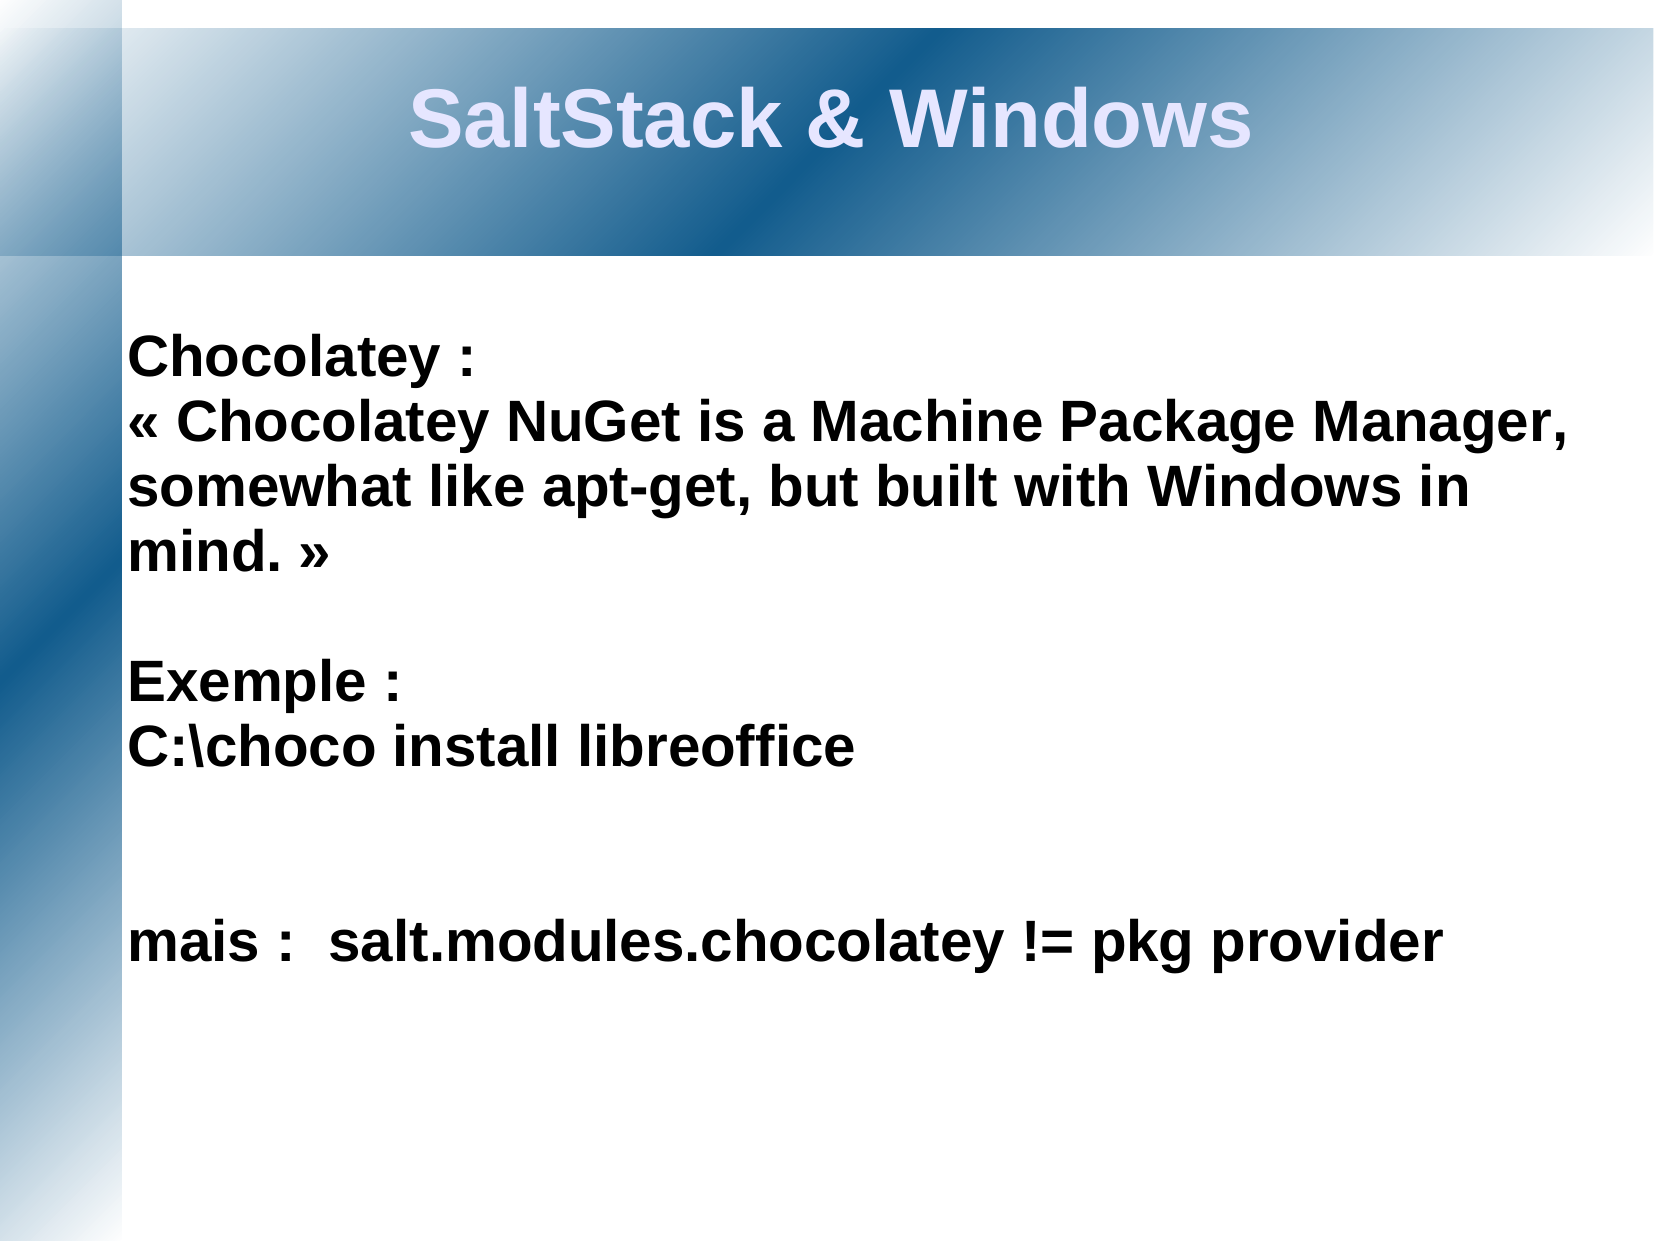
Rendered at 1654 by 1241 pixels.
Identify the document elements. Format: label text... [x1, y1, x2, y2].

subtitle Chocolatey : « Chocolatey NuGet is a Machine Package Manager, somewhat like apt-get, but built with Windows in mind. » Exemple : C:\choco install libreoffice mais : salt.modules.chocolatey != pkg provider [127, 323, 1603, 1128]
title SaltStack & Windows [125, 71, 1538, 165]
